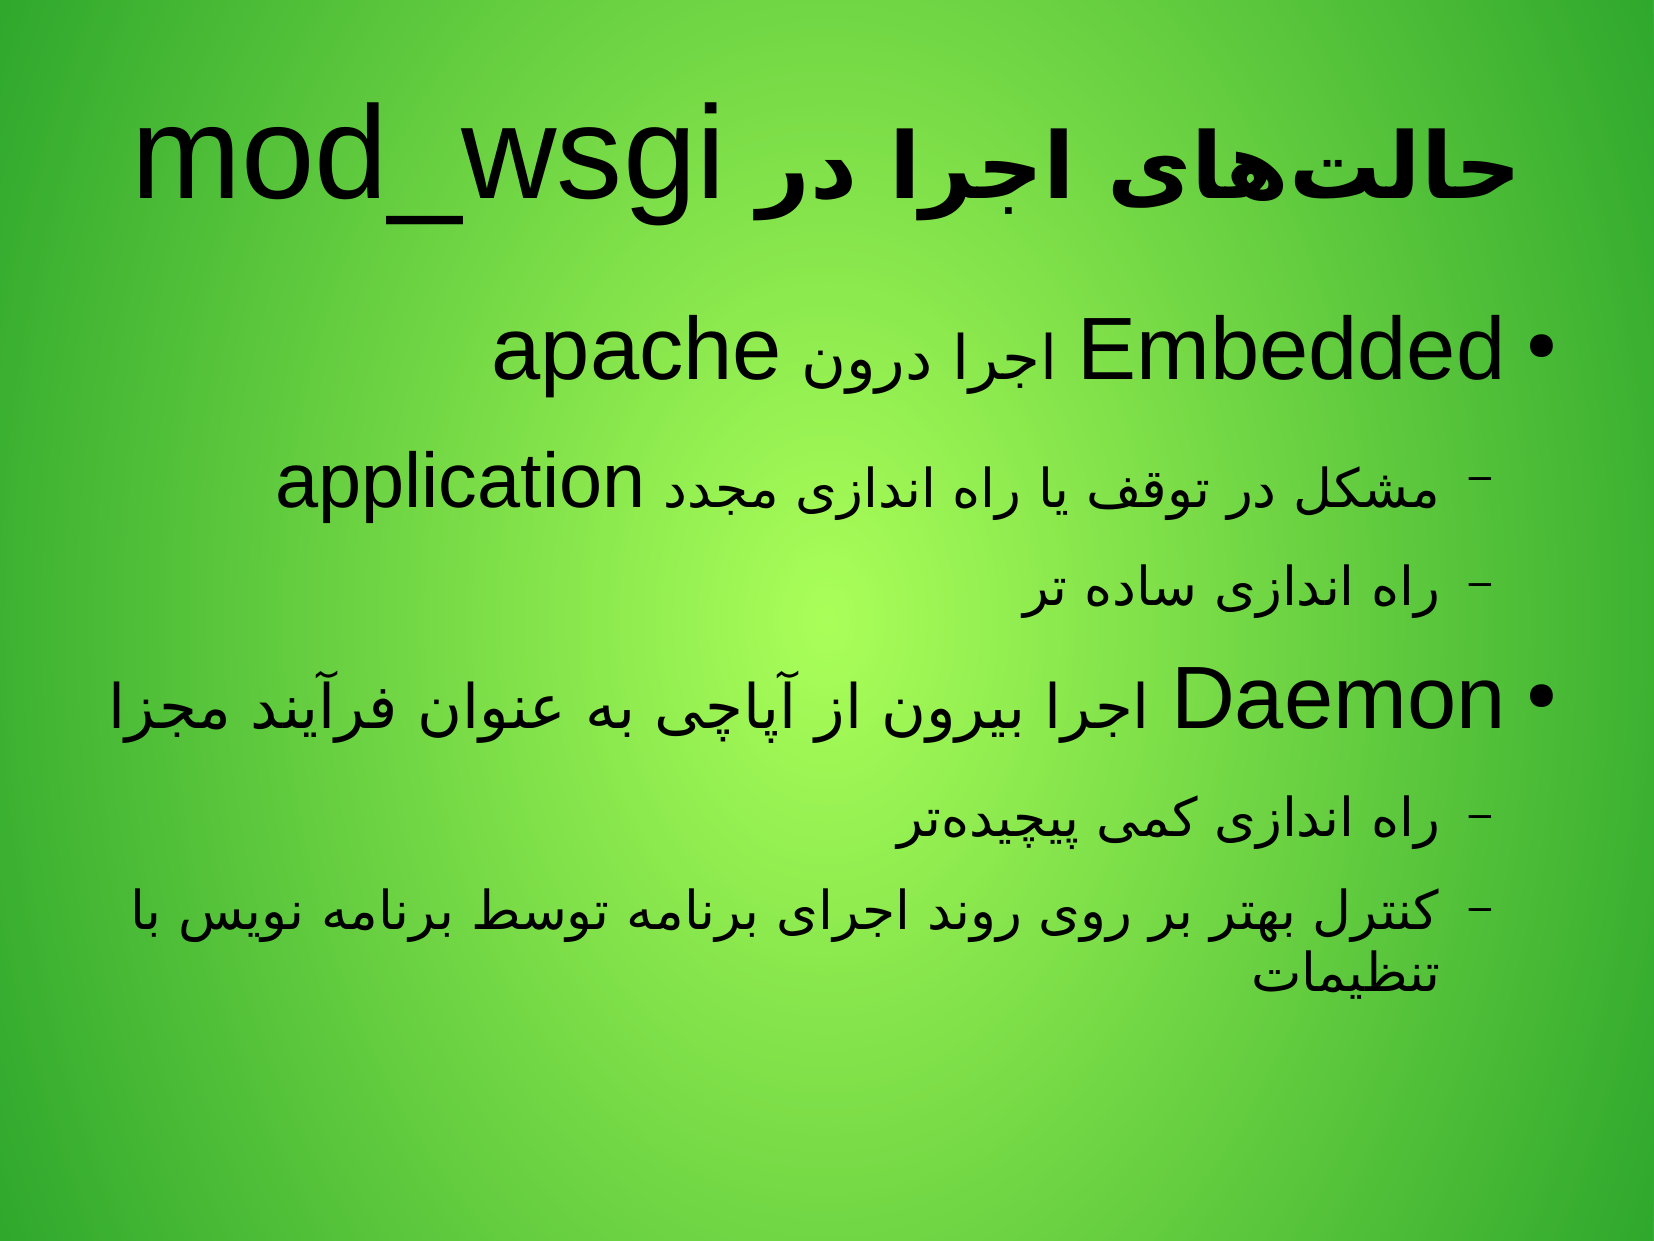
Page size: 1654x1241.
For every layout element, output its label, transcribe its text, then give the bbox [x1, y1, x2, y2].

list Embedded اجرا درون apache مشکل در توقف یا راه اندازی مجدد application راه اندازی ساده تر Daemon اجرا بیرون از آپاچی به عنوان فرآیند مجزا راه اندازی کمی پیچیده‌تر کنترل بهتر بر روی روند اجرای برنامه توسط برنامه نویس با تنظیمات [82, 299, 1571, 1019]
title حالت‌های اجرا در mod_wsgi [82, 49, 1571, 257]
